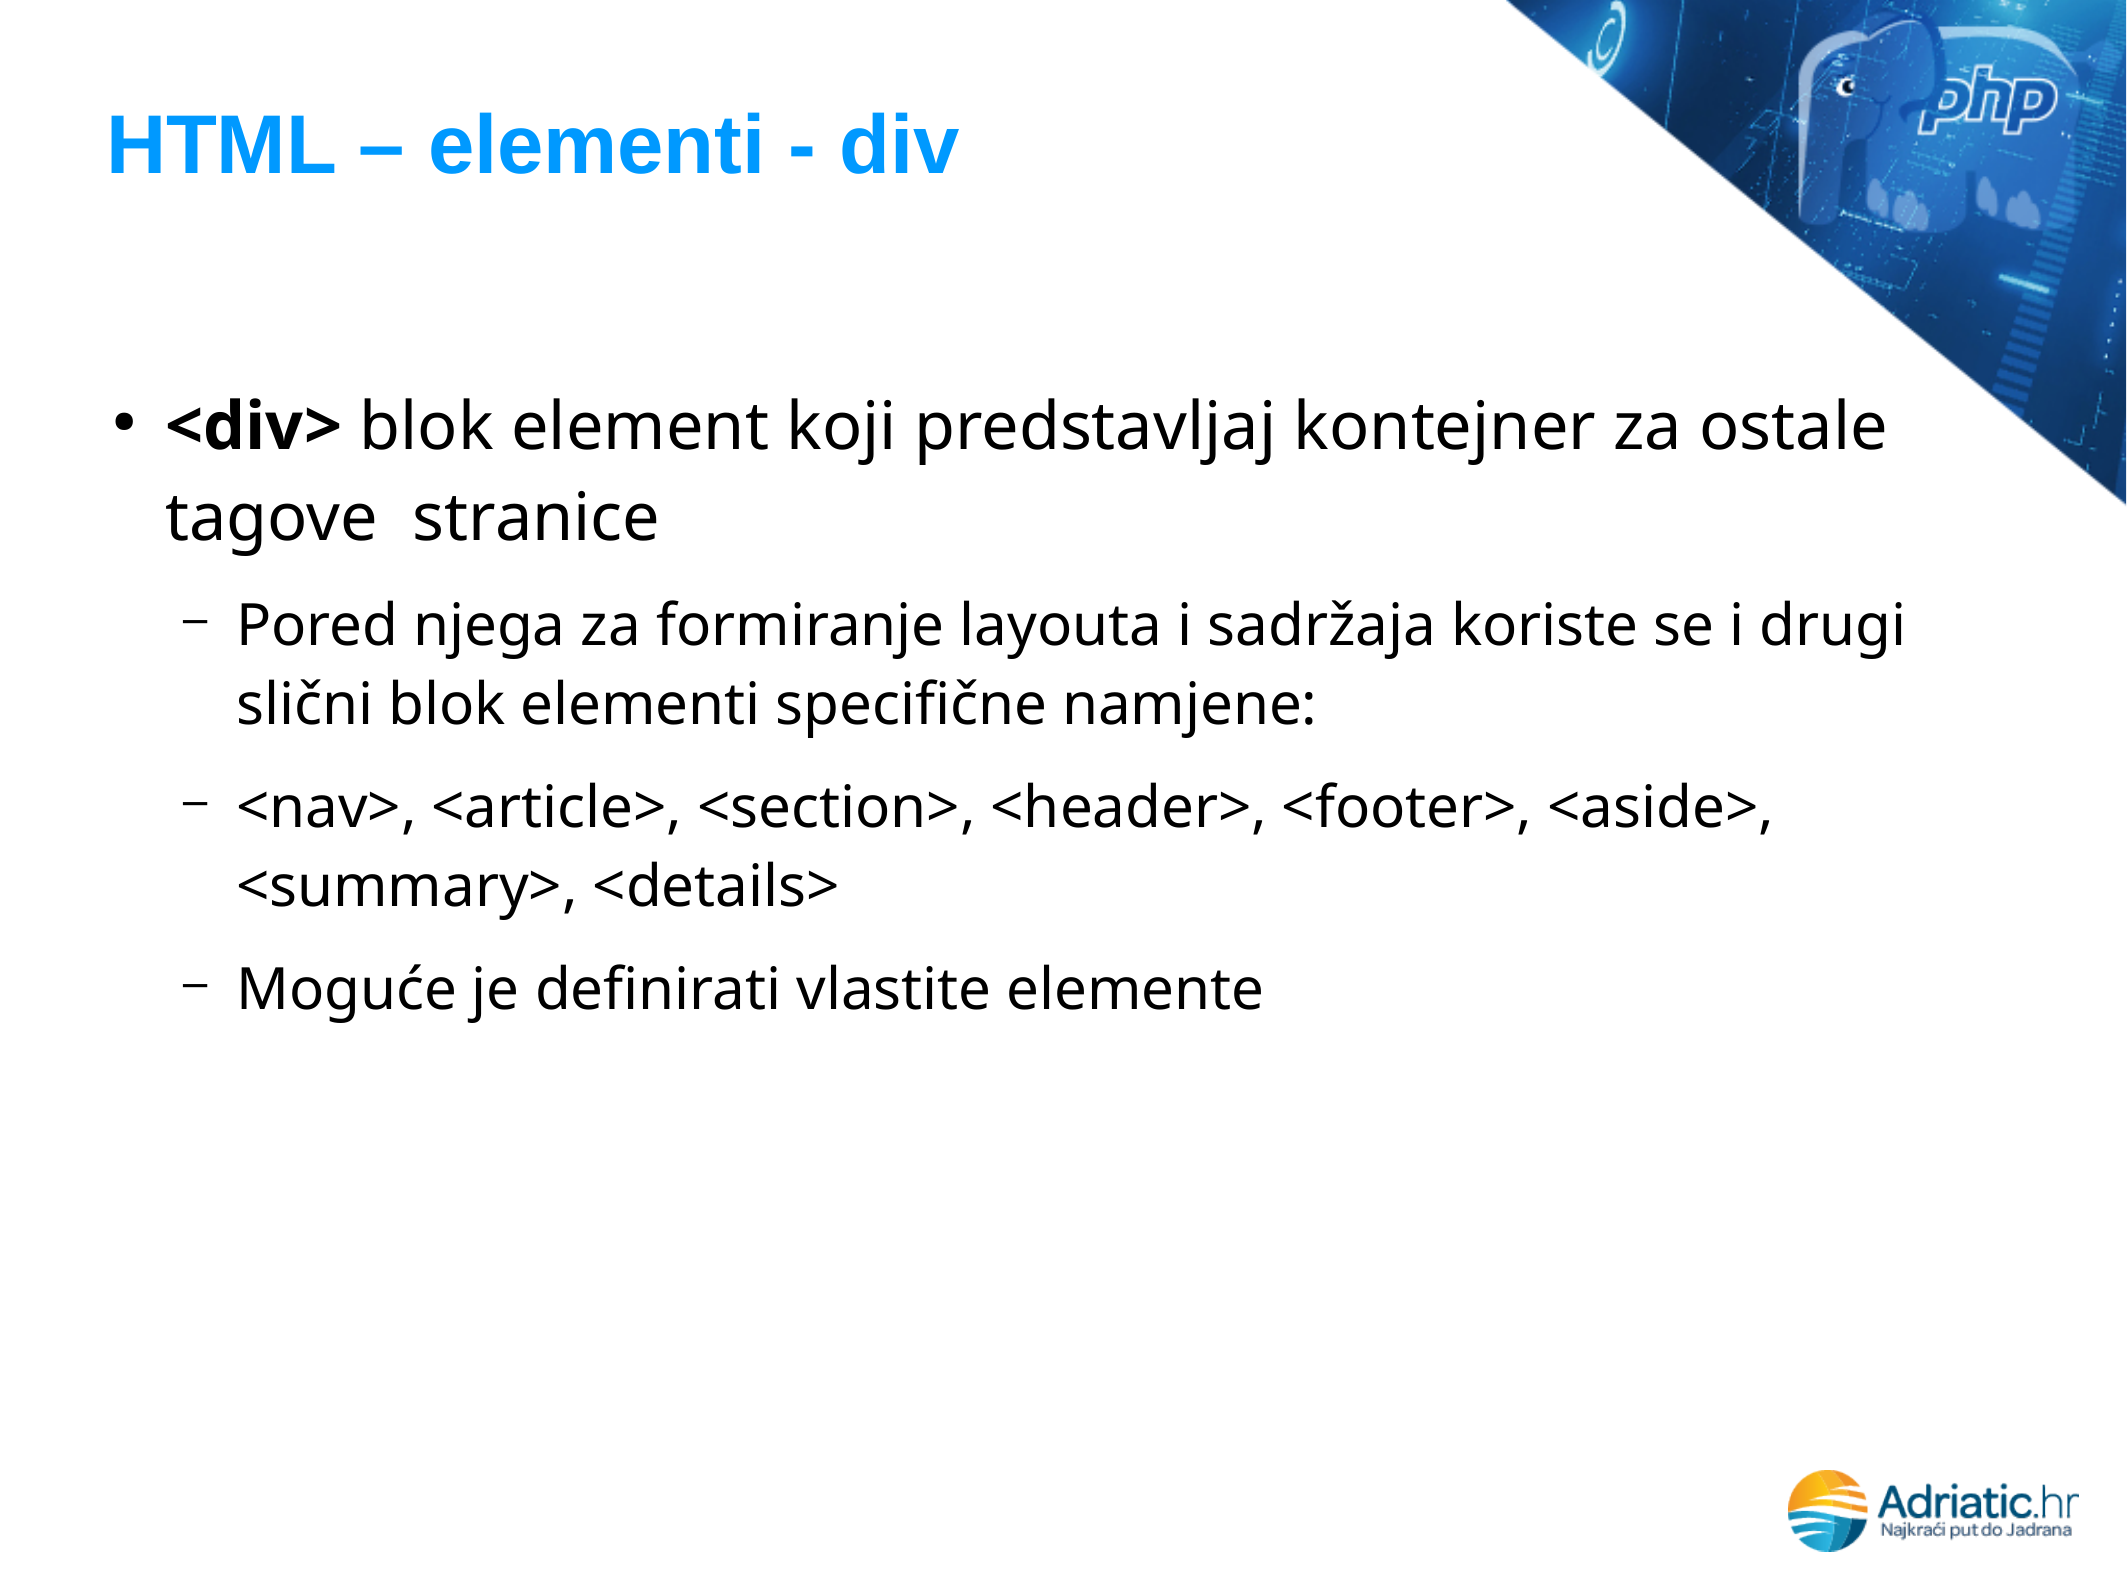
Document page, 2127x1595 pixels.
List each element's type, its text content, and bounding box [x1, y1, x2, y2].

list <div> blok element koji predstavljaj kontejner za ostale tagove stranice Pored njega za formiranje layouta i sadržaja koriste se i drugi slični blok elementi specifične namjene: <nav>, <article>, <section>, <header>, <footer>, <aside>, <summary>, <details> Moguće je definirati vlastite elemente [94, 377, 2008, 1536]
picture [1505, 0, 2127, 625]
title HTML – elementi - div [106, 70, 1630, 219]
picture [1788, 1470, 2079, 1552]
